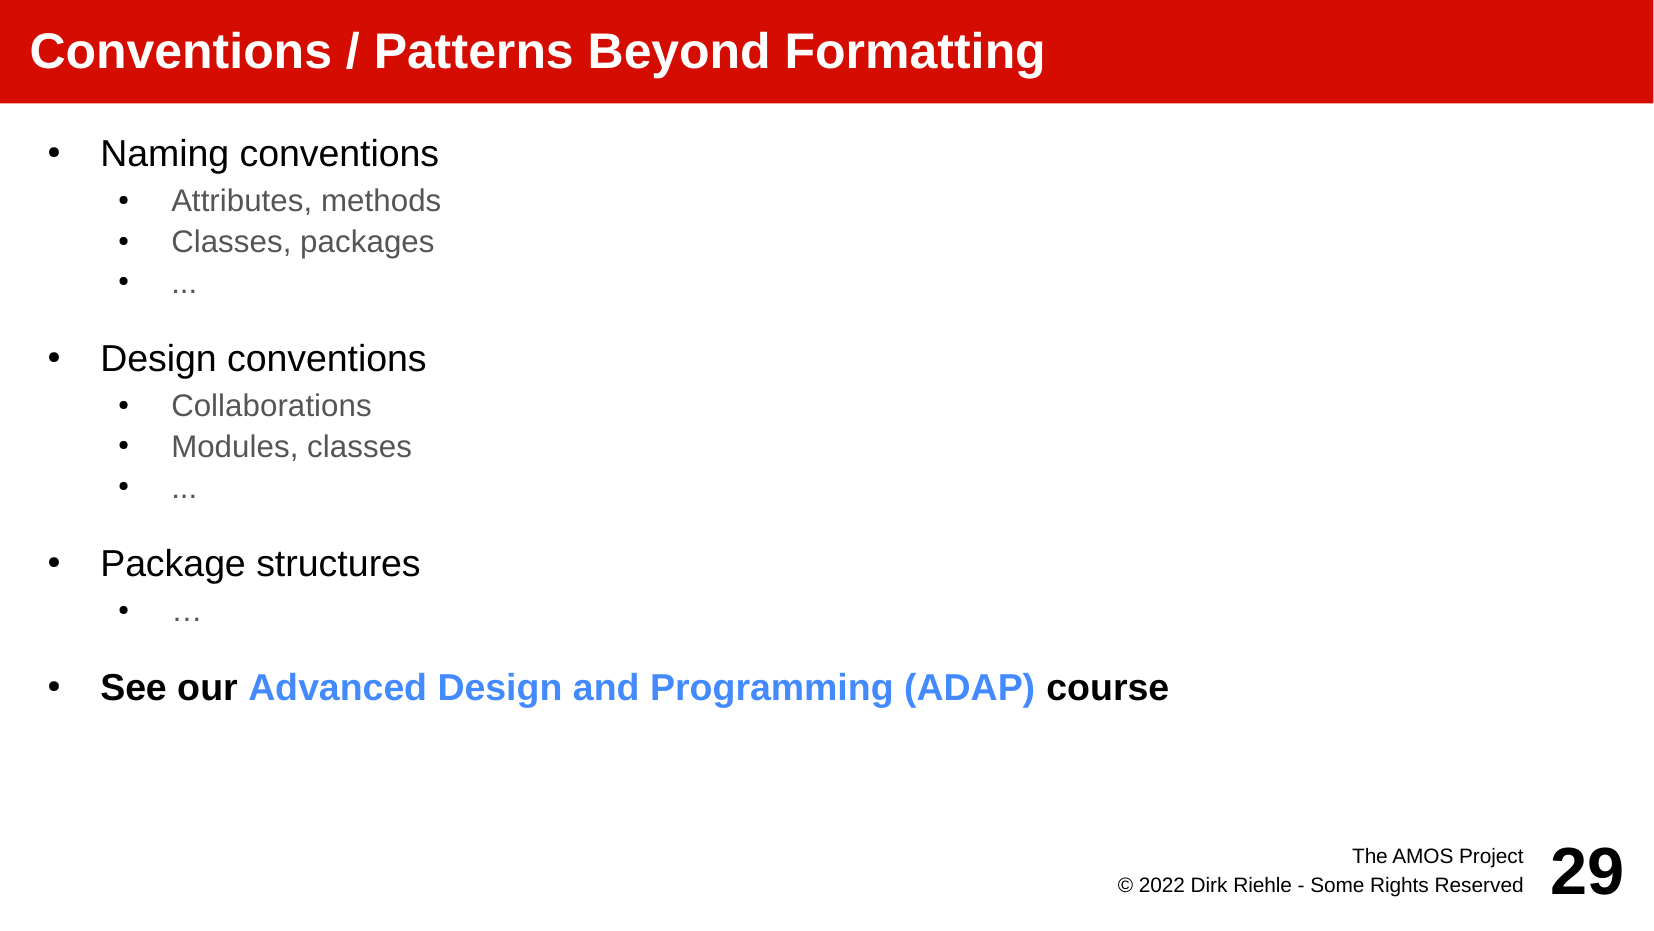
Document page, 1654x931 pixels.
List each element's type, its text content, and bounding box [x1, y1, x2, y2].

list Naming conventions Attributes, methods Classes, packages ... Design conventions Collaborations Modules, classes ... Package structures … See our Advanced Design and Programming (ADAP) course [29, 132, 1625, 813]
title Conventions / Patterns Beyond Formatting [0, 0, 1654, 104]
